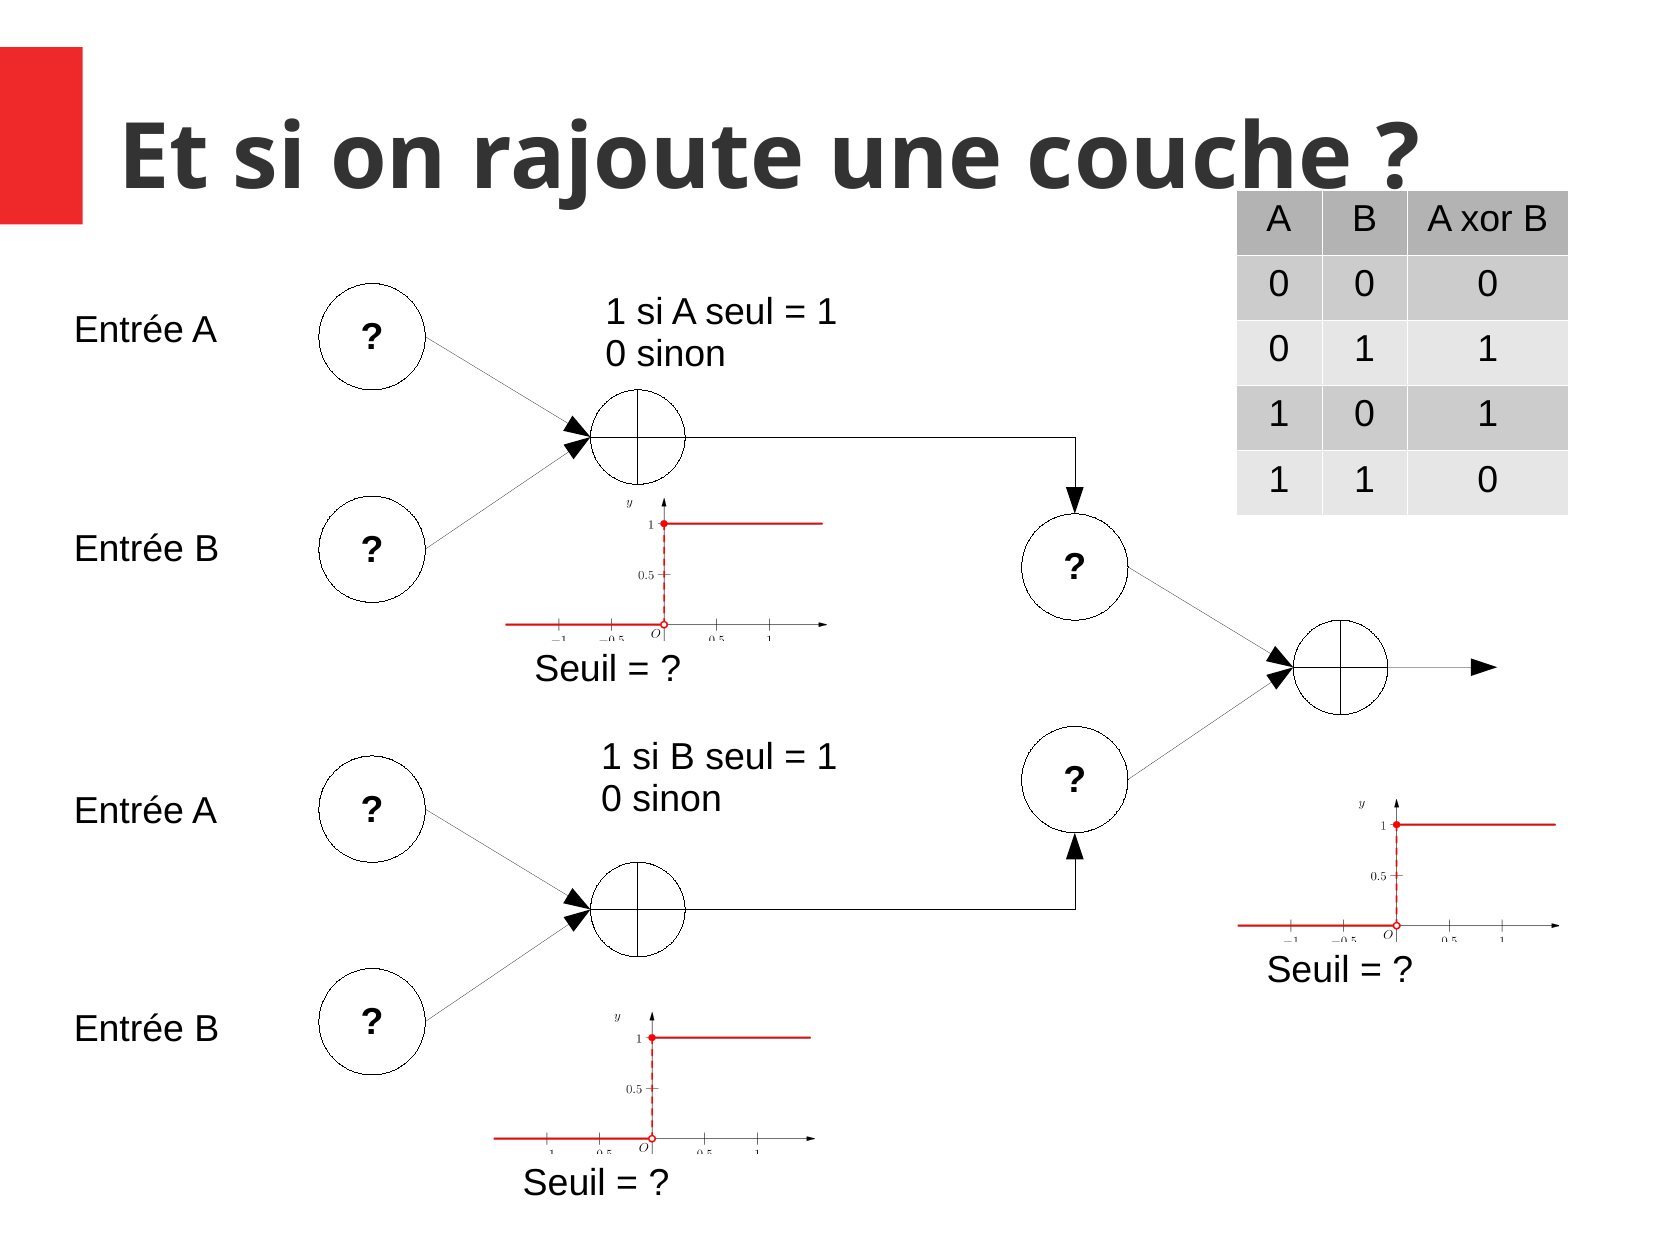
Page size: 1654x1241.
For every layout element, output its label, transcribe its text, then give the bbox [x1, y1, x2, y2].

text_box ? [1021, 513, 1128, 621]
picture [1237, 799, 1560, 942]
text_box Entrée B [59, 519, 235, 577]
text_box Entrée A [59, 301, 233, 358]
picture [505, 498, 827, 641]
text_box ? [1021, 726, 1128, 833]
table_cell 0 [1408, 256, 1568, 320]
text_box ? [318, 968, 426, 1075]
text_box 1 si A seul = 1 0 sinon [590, 283, 853, 383]
table_header B [1323, 191, 1407, 255]
table_cell 0 [1237, 321, 1322, 385]
table_cell 1 [1237, 386, 1322, 450]
table_cell 0 [1323, 256, 1407, 320]
text_box Entrée A [59, 781, 233, 839]
text_box ? [318, 755, 426, 863]
table_cell 1 [1237, 451, 1322, 515]
table_cell 1 [1323, 321, 1407, 385]
table_cell 1 [1408, 386, 1568, 450]
text_box 1 si B seul = 1 0 sinon [586, 727, 853, 827]
table_header A [1237, 191, 1322, 255]
table_cell 0 [1237, 256, 1322, 320]
text_box ? [318, 496, 426, 603]
text_box Entrée B [59, 1000, 235, 1058]
title Et si on rajoute une couche ? [118, 45, 1571, 260]
table_cell 0 [1323, 386, 1407, 450]
table_cell 1 [1408, 321, 1568, 385]
text_box Seuil = ? [1251, 942, 1429, 999]
text_box ? [318, 283, 426, 390]
picture [493, 1012, 815, 1154]
table_header A xor B [1408, 191, 1568, 255]
text_box Seuil = ? [507, 1154, 685, 1211]
table_cell 1 [1323, 451, 1407, 515]
table_cell 0 [1408, 451, 1568, 515]
text_box Seuil = ? [519, 641, 697, 697]
